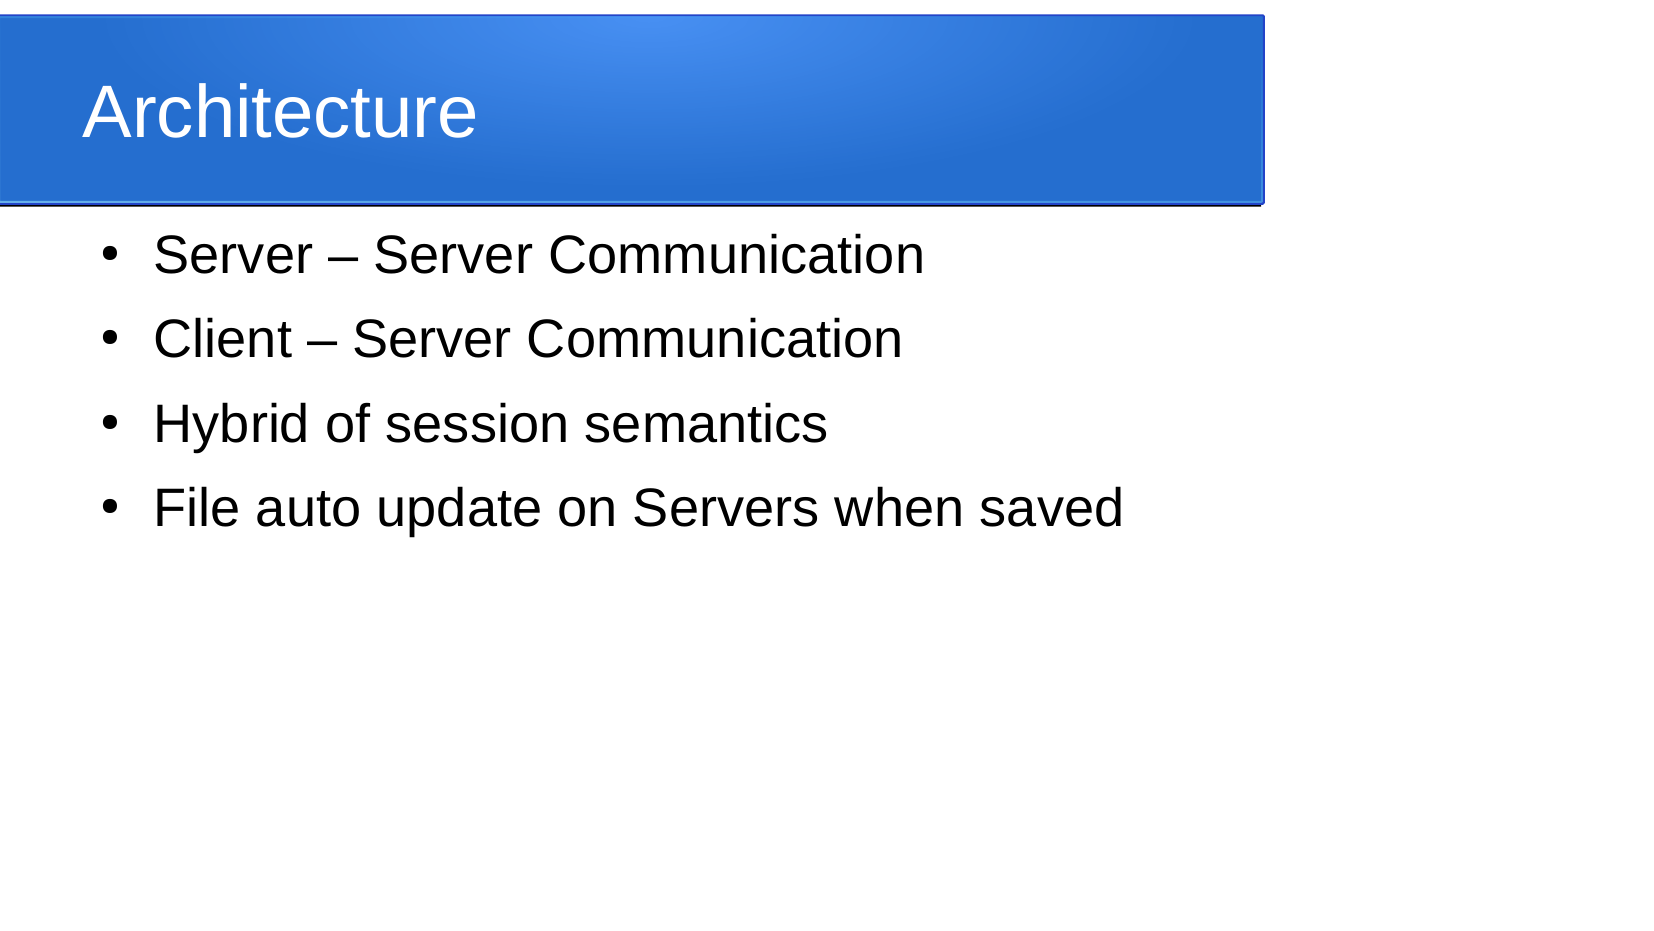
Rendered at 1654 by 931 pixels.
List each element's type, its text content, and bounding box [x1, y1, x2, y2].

title Architecture [82, 35, 1235, 189]
list Server – Server Communication Client – Server Communication Hybrid of session semantics File auto update on Servers when saved [82, 224, 1571, 764]
